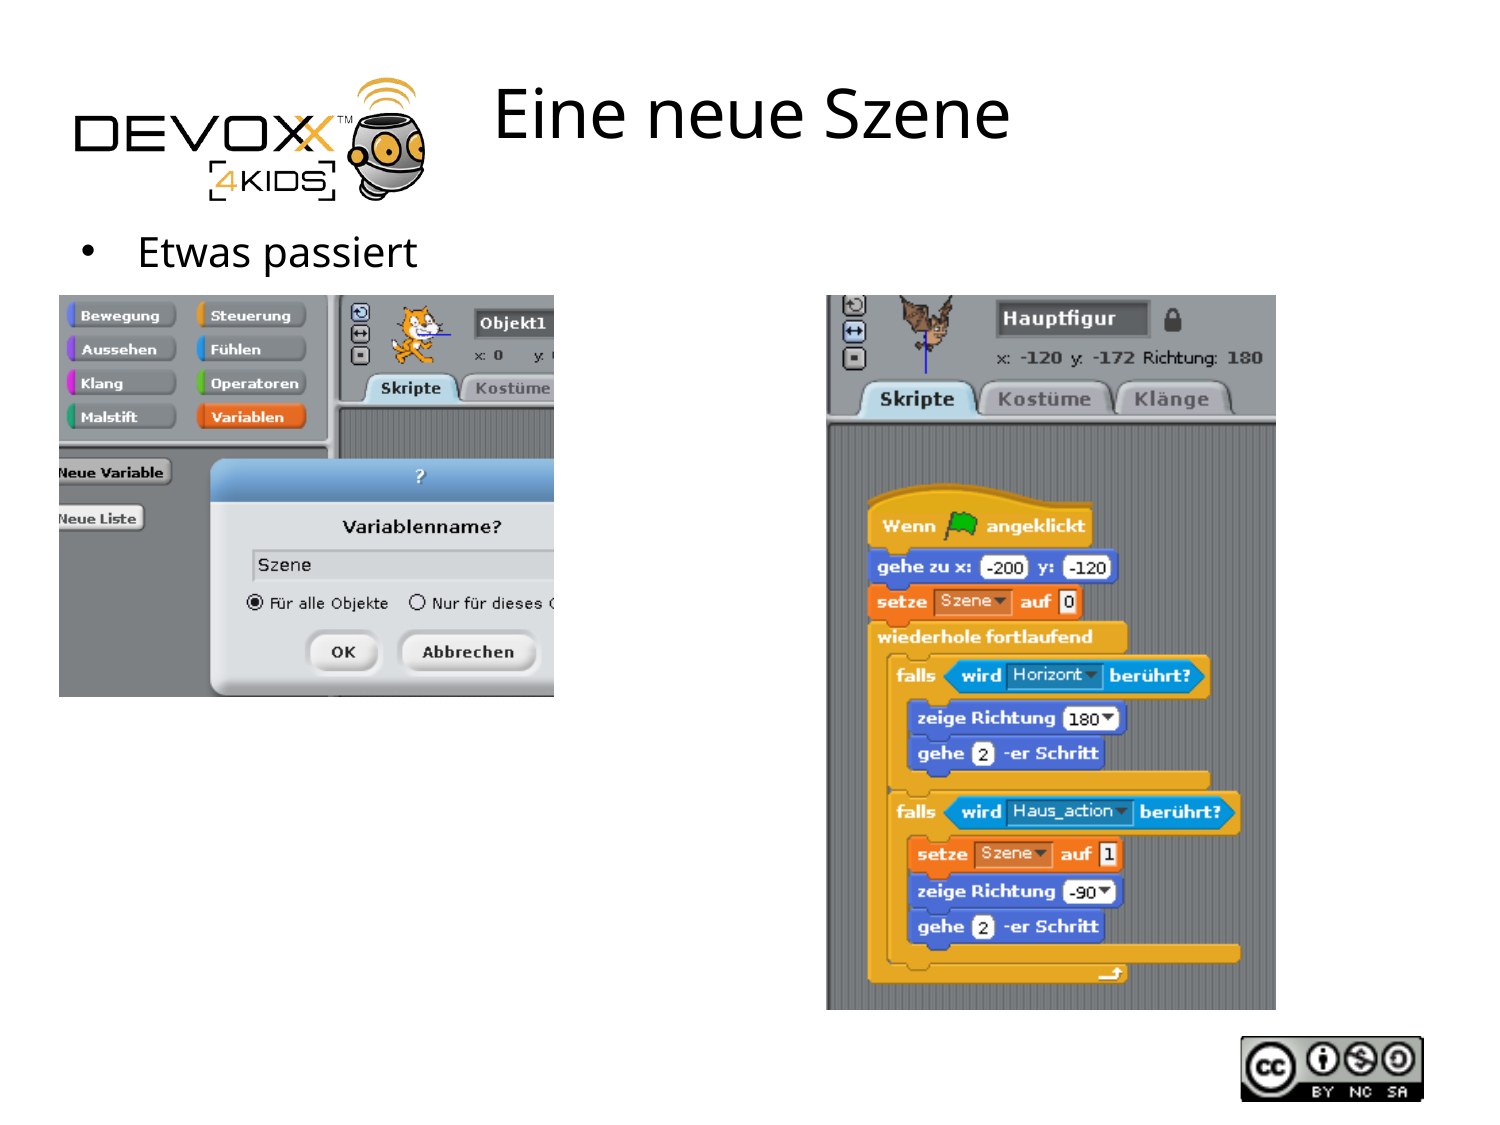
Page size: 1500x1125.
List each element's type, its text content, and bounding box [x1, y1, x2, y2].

picture [59, 295, 554, 697]
picture [826, 295, 1276, 1010]
title Eine neue Szene [125, 70, 1200, 258]
text_box Etwas passiert [78, 225, 1359, 319]
picture [75, 77, 125, 201]
picture [1240, 1036, 1424, 1102]
